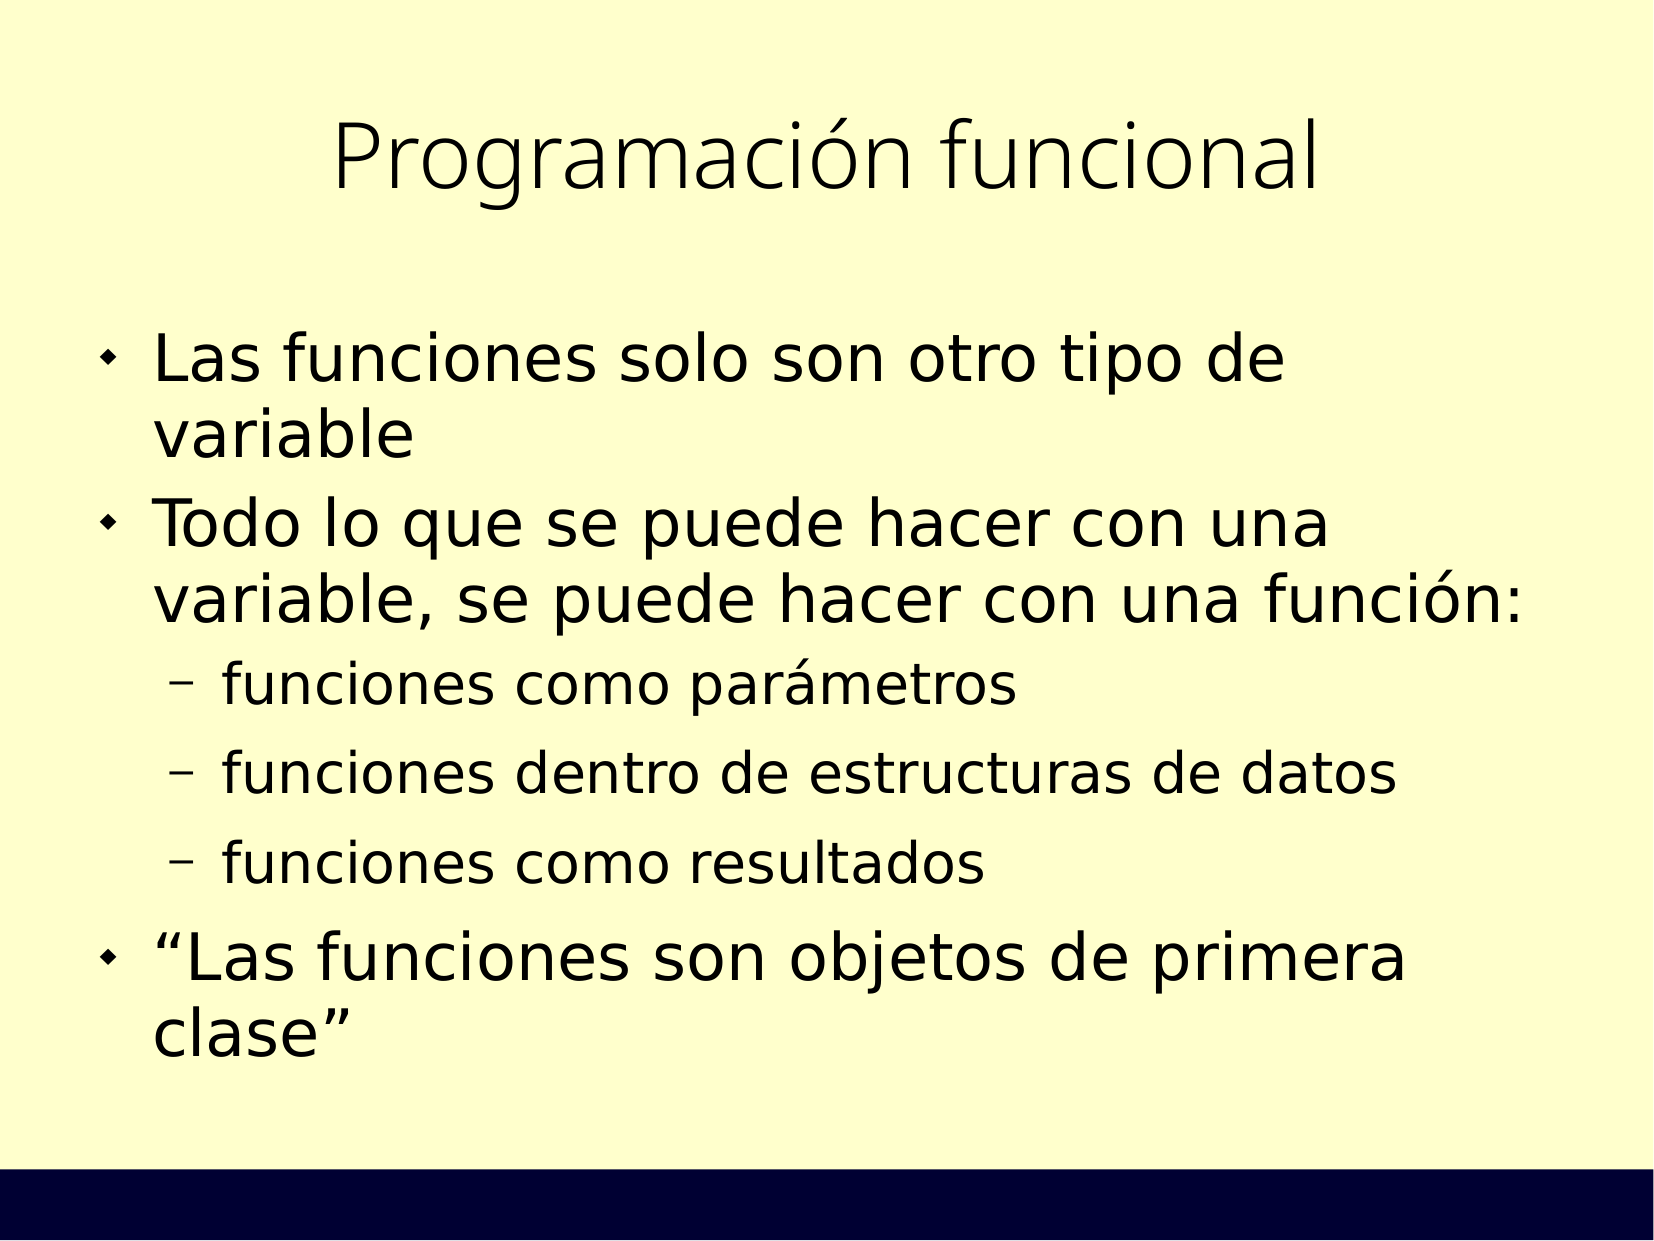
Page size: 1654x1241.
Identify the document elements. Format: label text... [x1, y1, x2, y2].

title Programación funcional [82, 49, 1571, 257]
list Las funciones solo son otro tipo de variable Todo lo que se puede hacer con una variable, se puede hacer con una función: funciones como parámetros funciones dentro de estructuras de datos funciones como resultados “Las funciones son objetos de primera clase” [82, 290, 1538, 1103]
